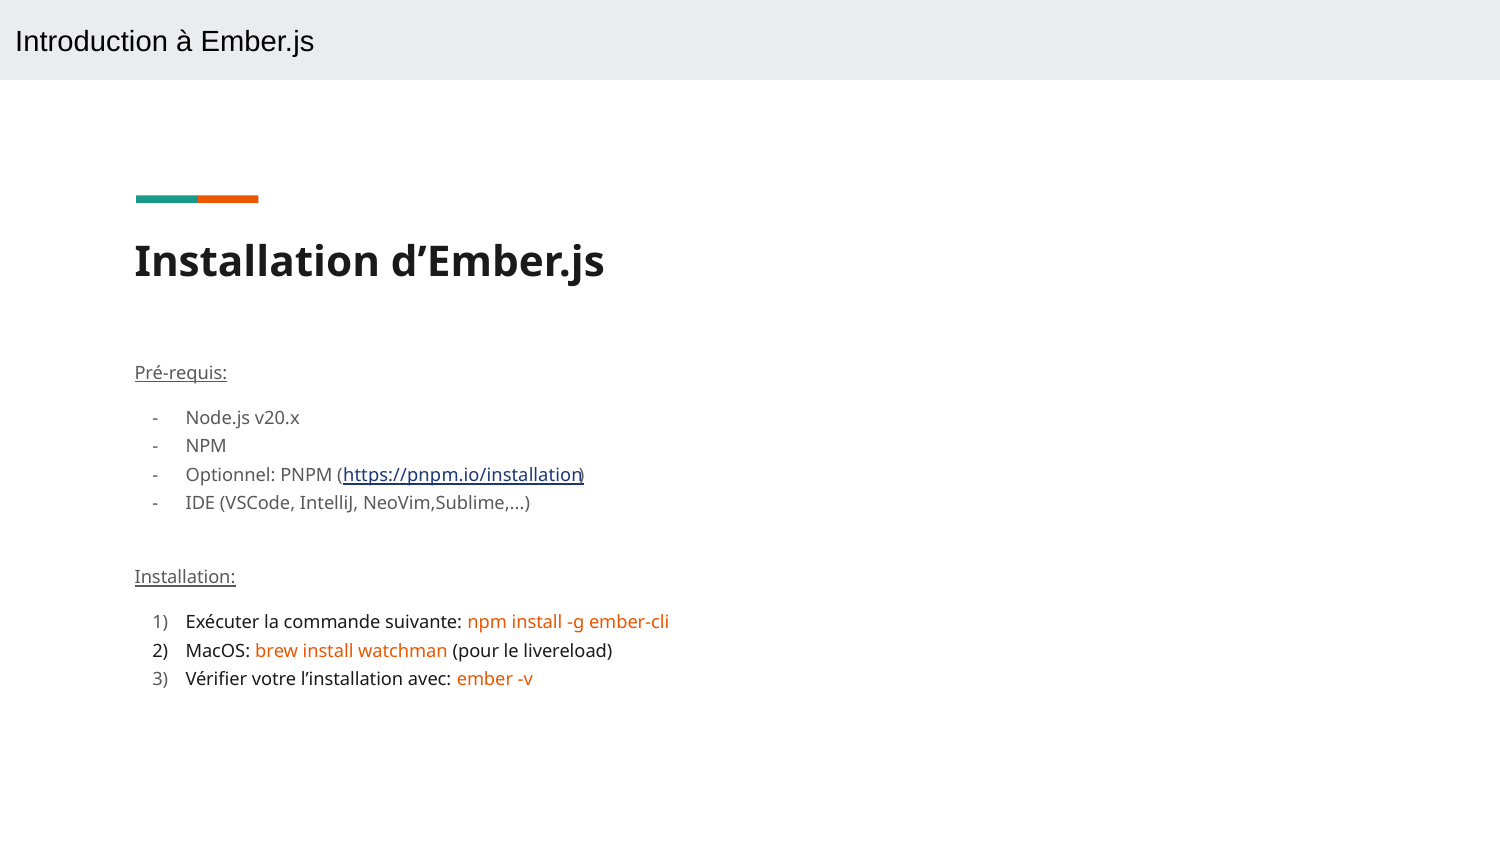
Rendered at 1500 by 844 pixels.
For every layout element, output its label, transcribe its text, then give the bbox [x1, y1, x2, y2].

list Pré-requis: Node.js v20.x NPM Optionnel: PNPM (https://pnpm.io/installation) IDE (VSCode, IntelliJ, NeoVim,Sublime,...) Installation: Exécuter la commande suivante: npm install -g ember-cli MacOS: brew install watchman (pour le livereload) Vérifier votre l’installation avec: ember -v [119, 341, 1381, 712]
title Installation d’Ember.js [119, 216, 1381, 305]
